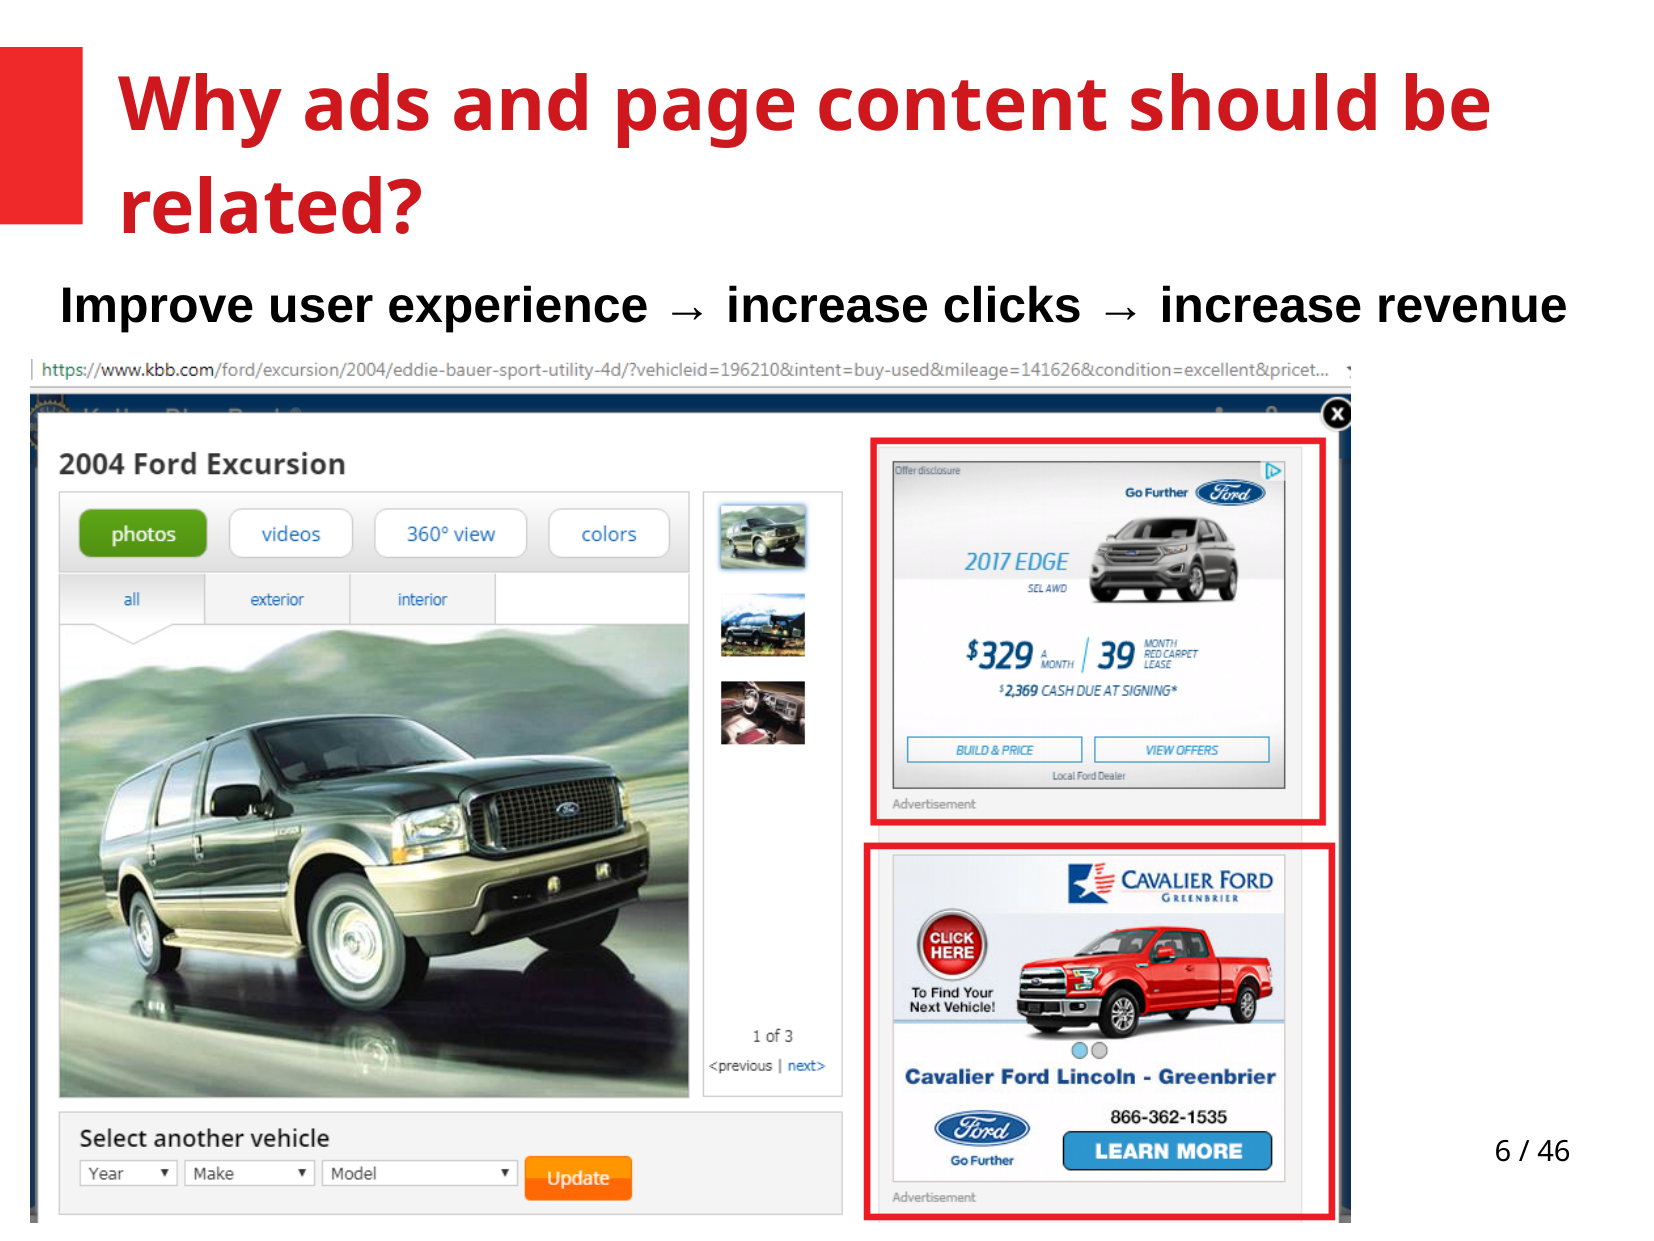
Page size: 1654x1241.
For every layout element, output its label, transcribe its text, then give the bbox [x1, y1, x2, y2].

picture [30, 359, 1351, 1223]
title Why ads and page content should be related? [118, 0, 1571, 270]
text_box Improve user experience → increase clicks → increase revenue [45, 270, 1606, 382]
